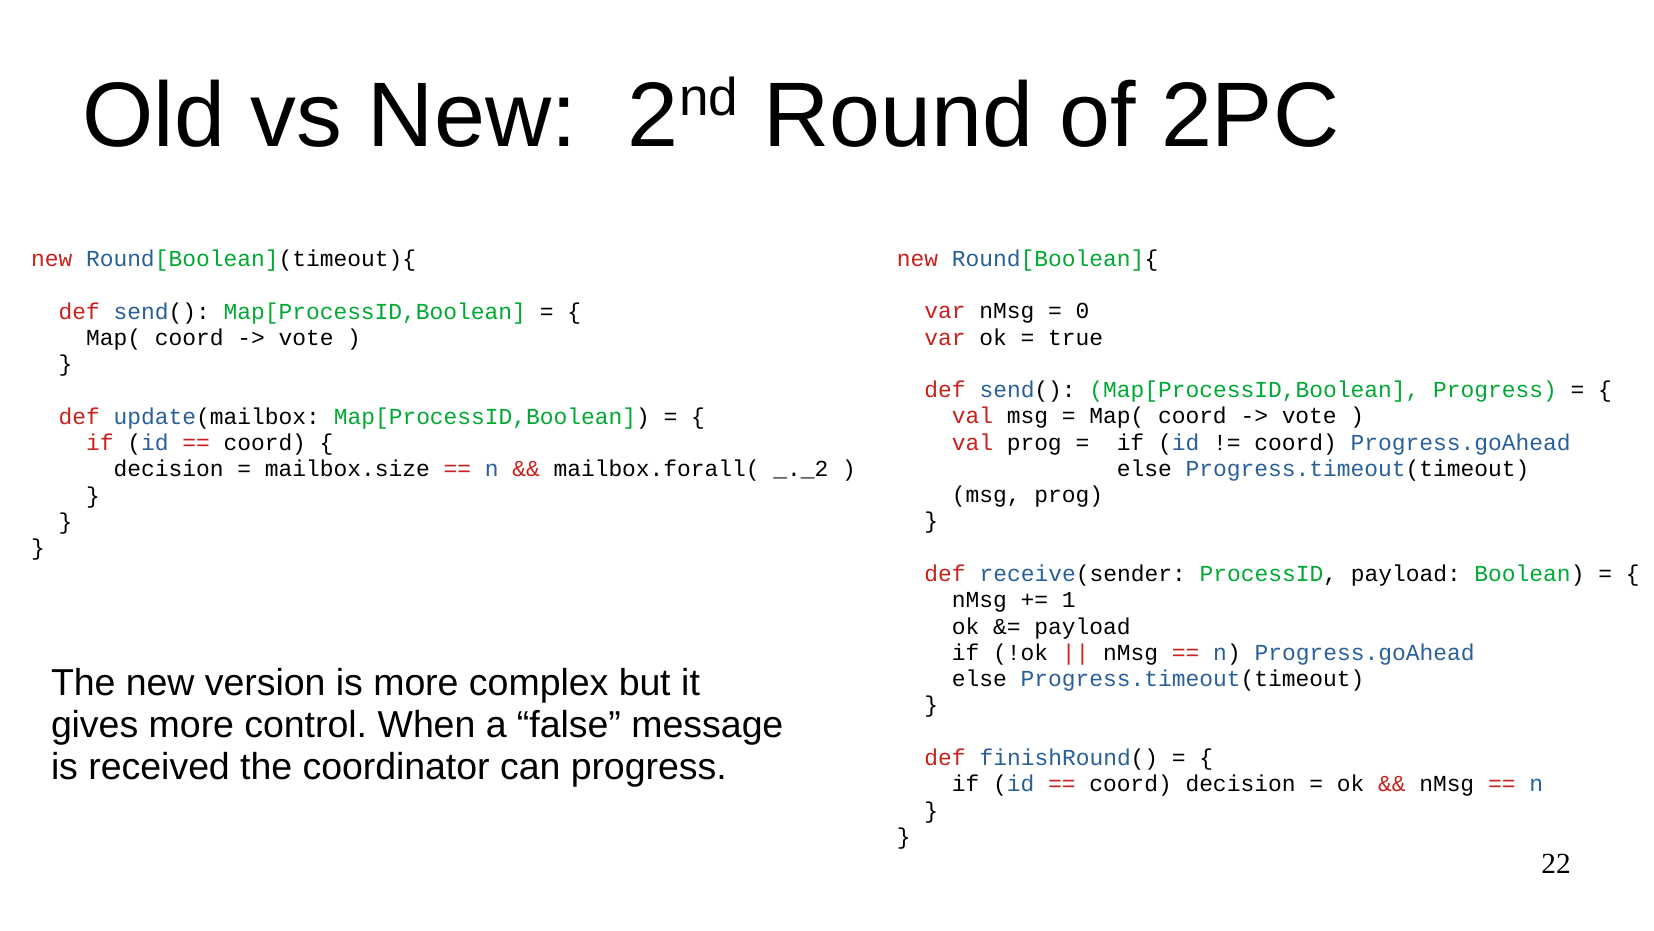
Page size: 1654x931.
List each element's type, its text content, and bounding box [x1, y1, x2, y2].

title Old vs New: 2nd Round of 2PC [82, 37, 1571, 193]
text_box The new version is more complex but it gives more control. When a “false” message is received the coordinator can progress. [36, 654, 802, 880]
text_box new Round[Boolean](timeout){ def send(): Map[ProcessID,Boolean] = { Map( coord -> vote ) } def update(mailbox: Map[ProcessID,Boolean]) = { if (id == coord) { decision = mailbox.size == n && mailbox.forall( _._2 ) } } } [16, 240, 872, 571]
text_box new Round[Boolean]{ var nMsg = 0 var ok = true def send(): (Map[ProcessID,Boolean], Progress) = { val msg = Map( coord -> vote ) val prog = if (id != coord) Progress.goAhead else Progress.timeout(timeout) (msg, prog) } def receive(sender: ProcessID, payload: Boolean) = { nMsg += 1 ok &= payload if (!ok || nMsg == n) Progress.goAhead else Progress.timeout(timeout) } def finishRound() = { if (id == coord) decision = ok && nMsg == n } } [882, 239, 1654, 859]
